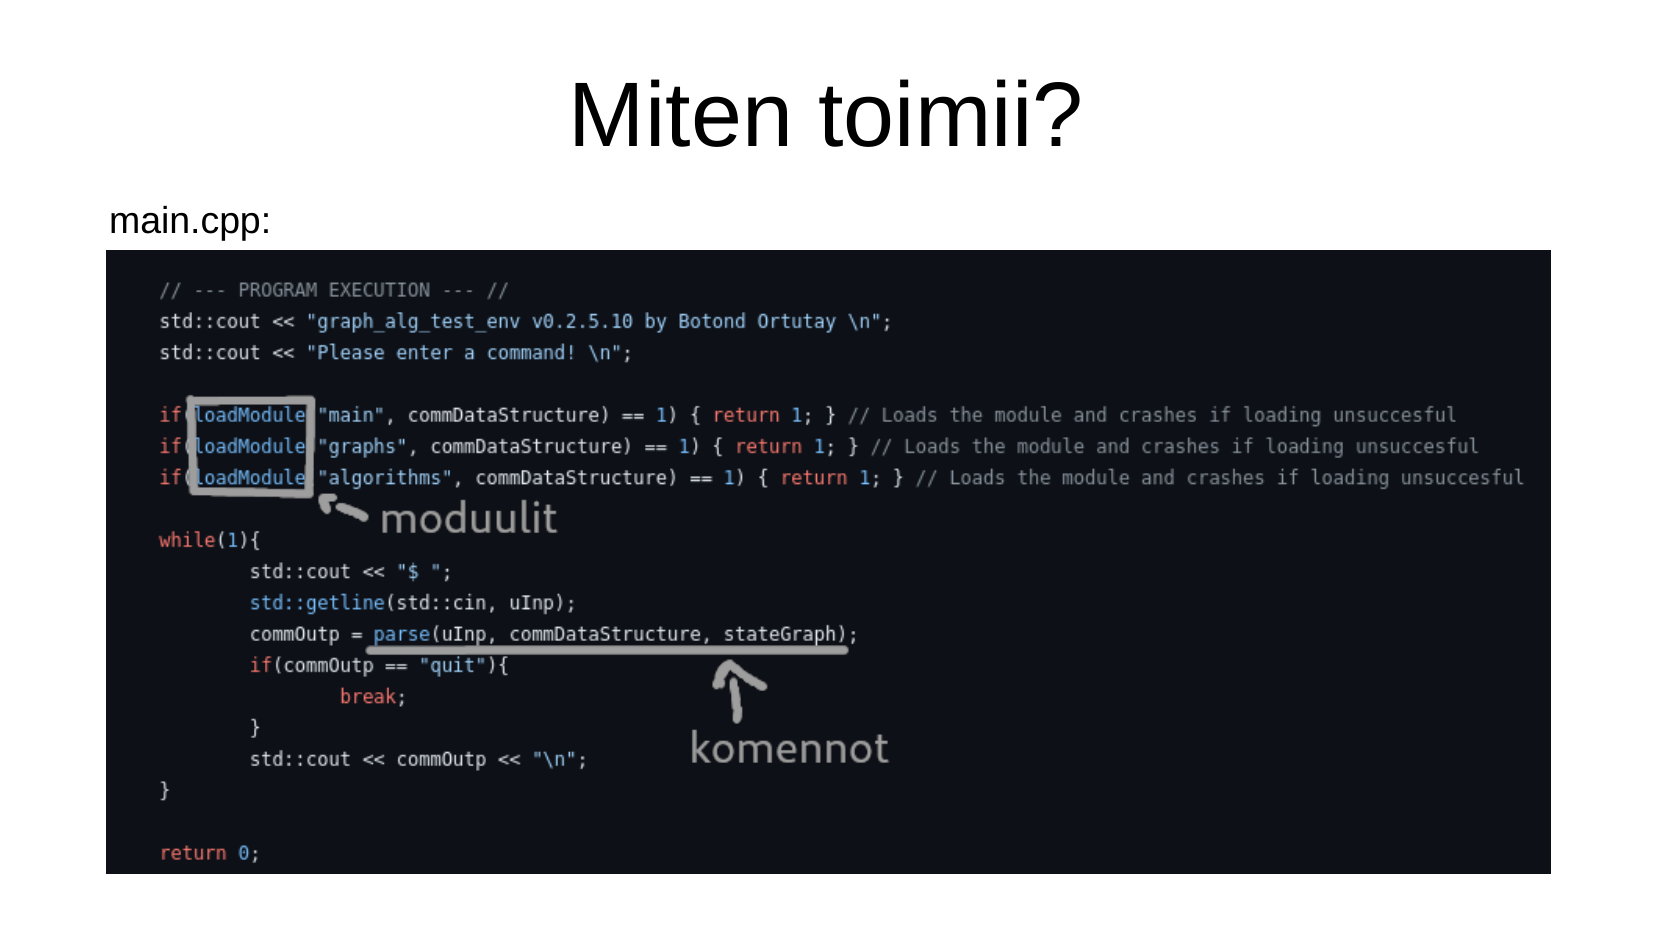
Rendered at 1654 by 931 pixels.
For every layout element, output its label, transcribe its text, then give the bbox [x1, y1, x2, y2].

picture [106, 250, 1551, 875]
text_box main.cpp: [94, 192, 473, 250]
title Miten toimii? [82, 37, 1571, 193]
